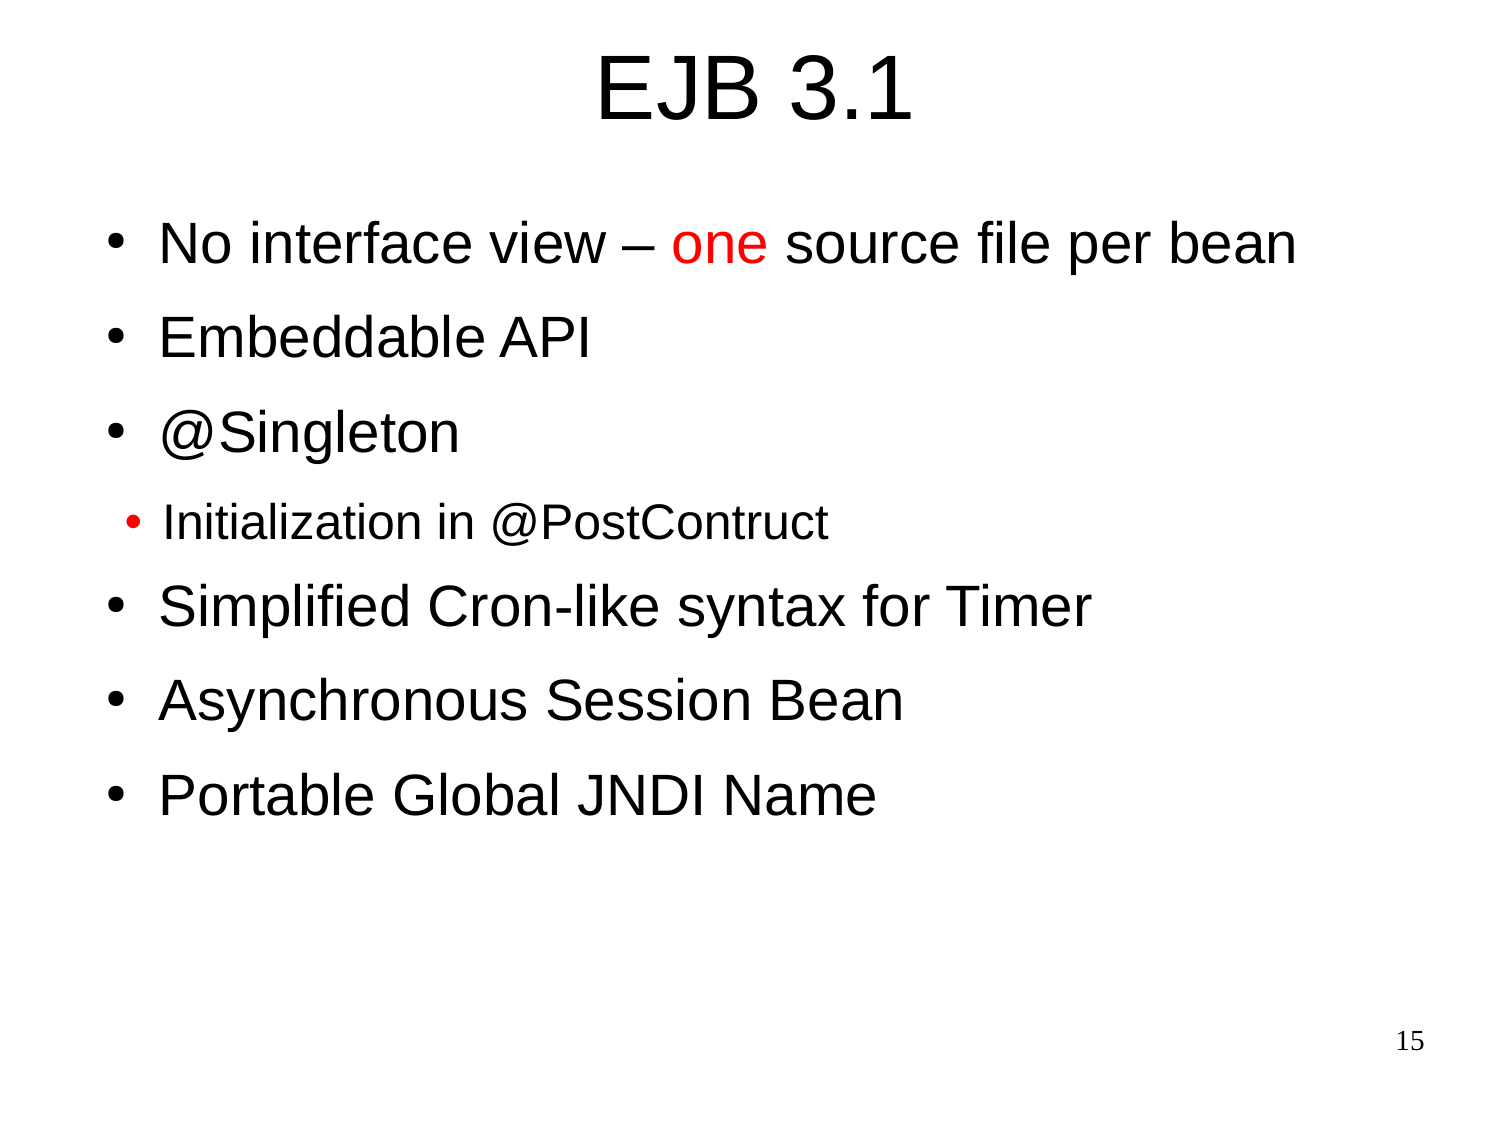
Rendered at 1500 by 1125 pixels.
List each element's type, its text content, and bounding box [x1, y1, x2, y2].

title EJB 3.1 [133, 29, 1378, 146]
list No interface view – one source file per bean Embeddable API @Singleton Initialization in @PostContruct Simplified Cron-like syntax for Timer Asynchronous Session Bean Portable Global JNDI Name [68, 210, 1500, 970]
